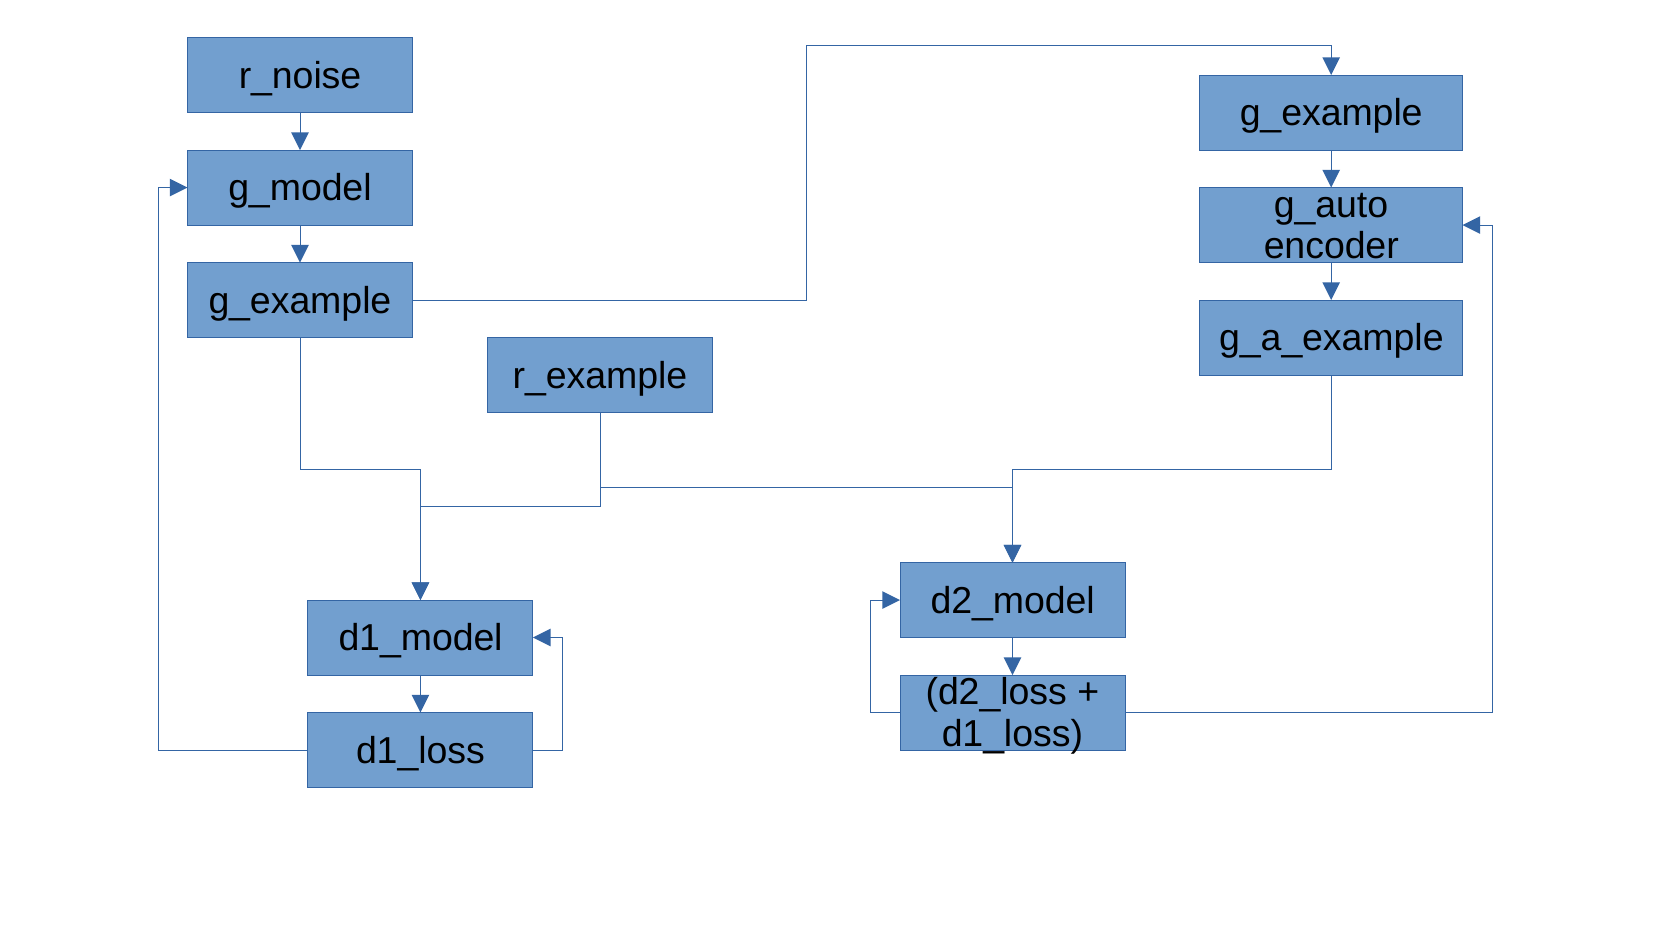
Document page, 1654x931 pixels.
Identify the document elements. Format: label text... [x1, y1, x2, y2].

text_box g_a_example [1199, 300, 1463, 376]
text_box (d2_loss + d1_loss) [900, 675, 1126, 751]
text_box g_example [187, 262, 413, 338]
text_box d1_loss [307, 712, 533, 788]
text_box g_auto encoder [1199, 187, 1463, 263]
text_box r_example [487, 337, 713, 413]
text_box g_example [1199, 75, 1463, 151]
text_box d1_model [307, 600, 533, 676]
text_box r_noise [187, 37, 413, 113]
text_box g_model [187, 150, 413, 226]
text_box d2_model [900, 562, 1126, 638]
